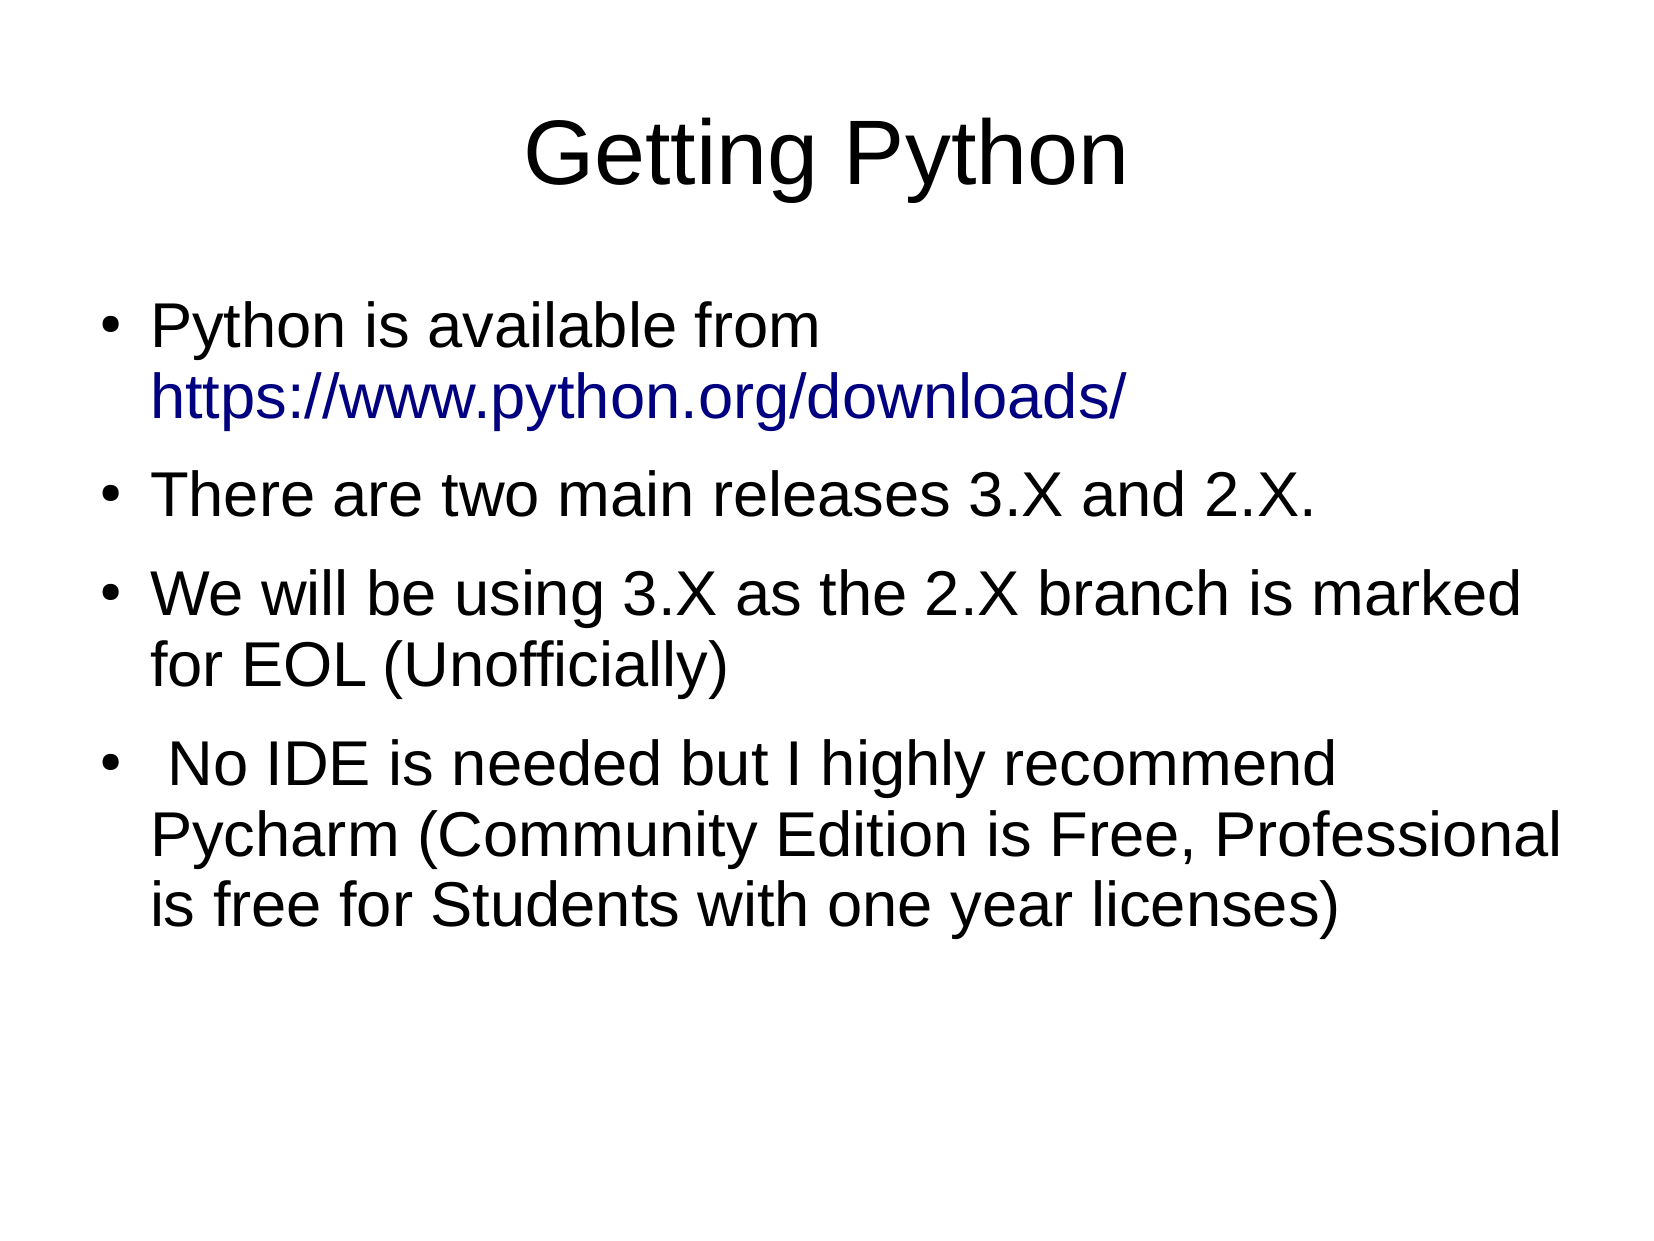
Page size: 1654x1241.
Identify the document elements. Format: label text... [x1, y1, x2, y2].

title Getting Python [82, 49, 1571, 257]
list Python is available from https://www.python.org/downloads/ There are two main releases 3.X and 2.X. We will be using 3.X as the 2.X branch is marked for EOL (Unofficially) No IDE is needed but I highly recommend Pycharm (Community Edition is Free, Professional is free for Students with one year licenses) [82, 290, 1571, 1010]
